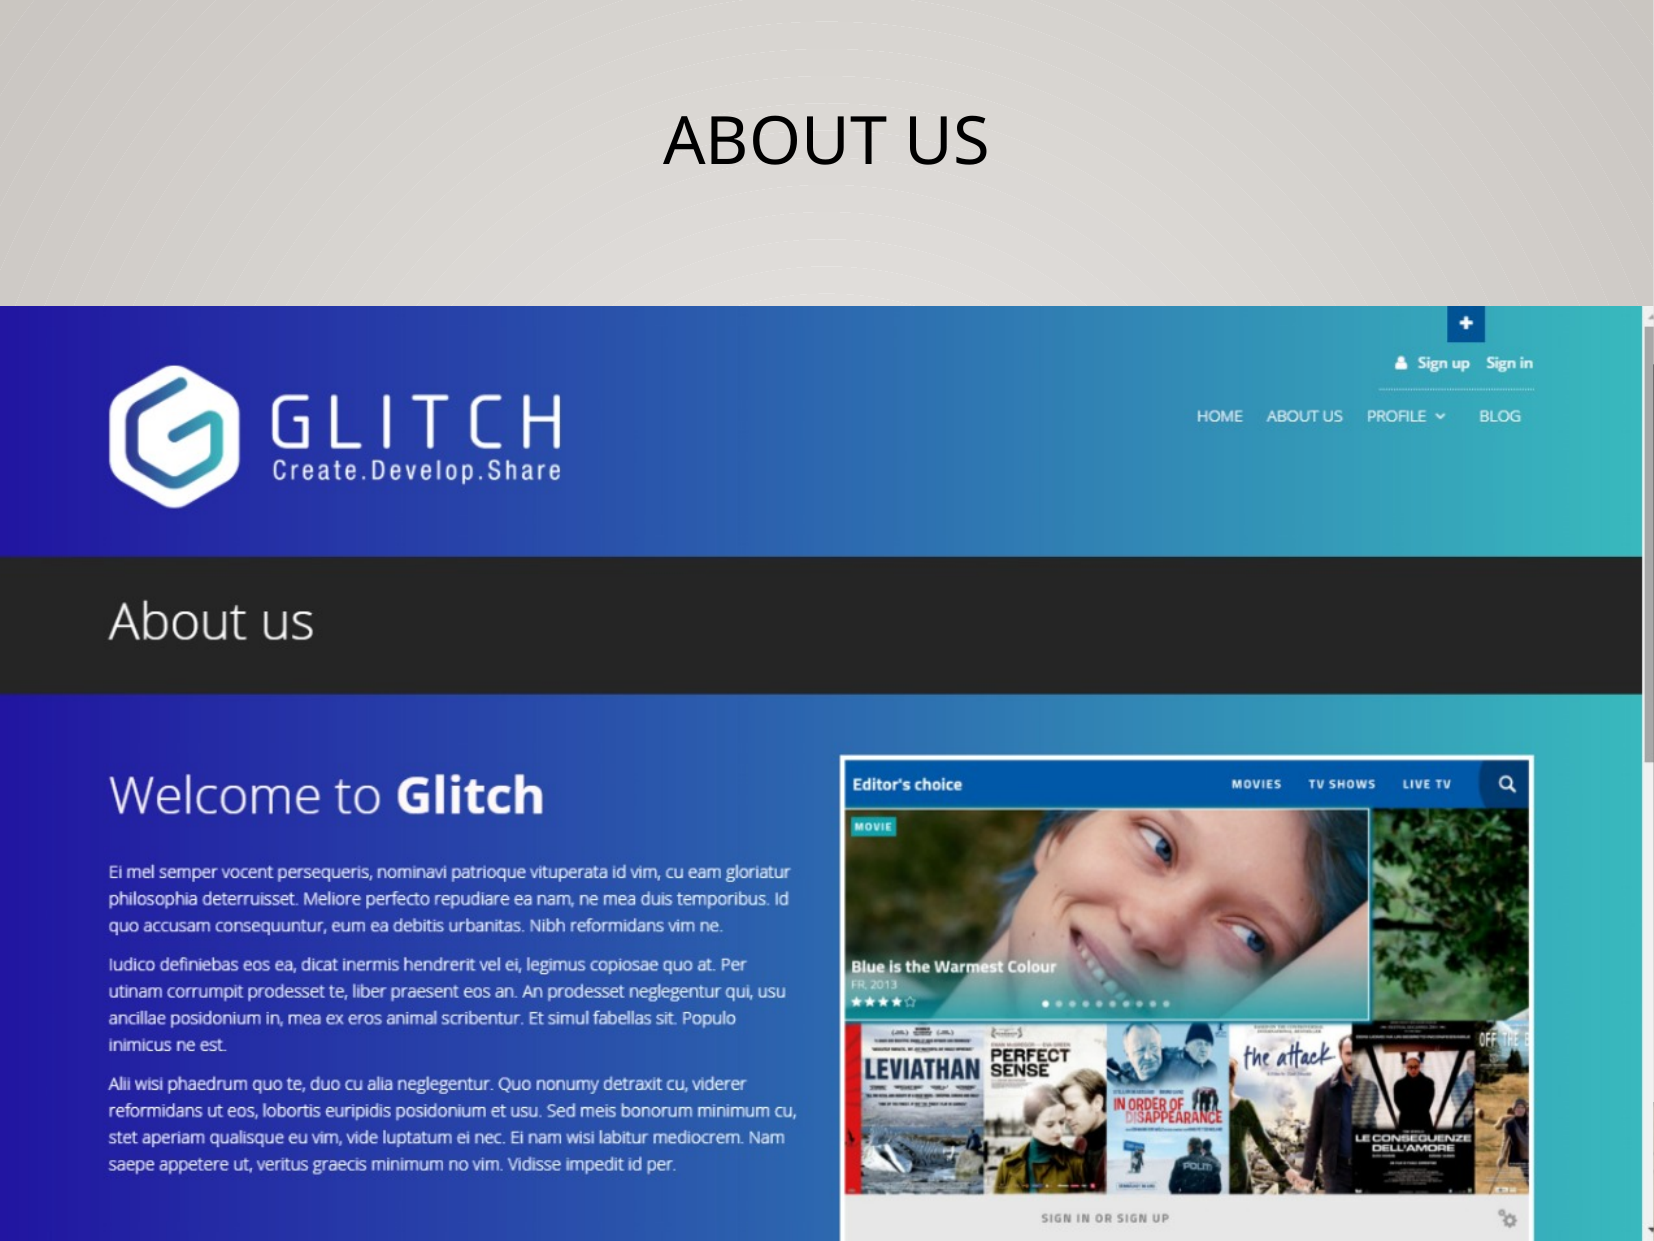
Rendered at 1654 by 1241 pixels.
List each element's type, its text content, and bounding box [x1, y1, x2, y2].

picture [0, 306, 1654, 1241]
title About Us [120, 99, 1533, 306]
